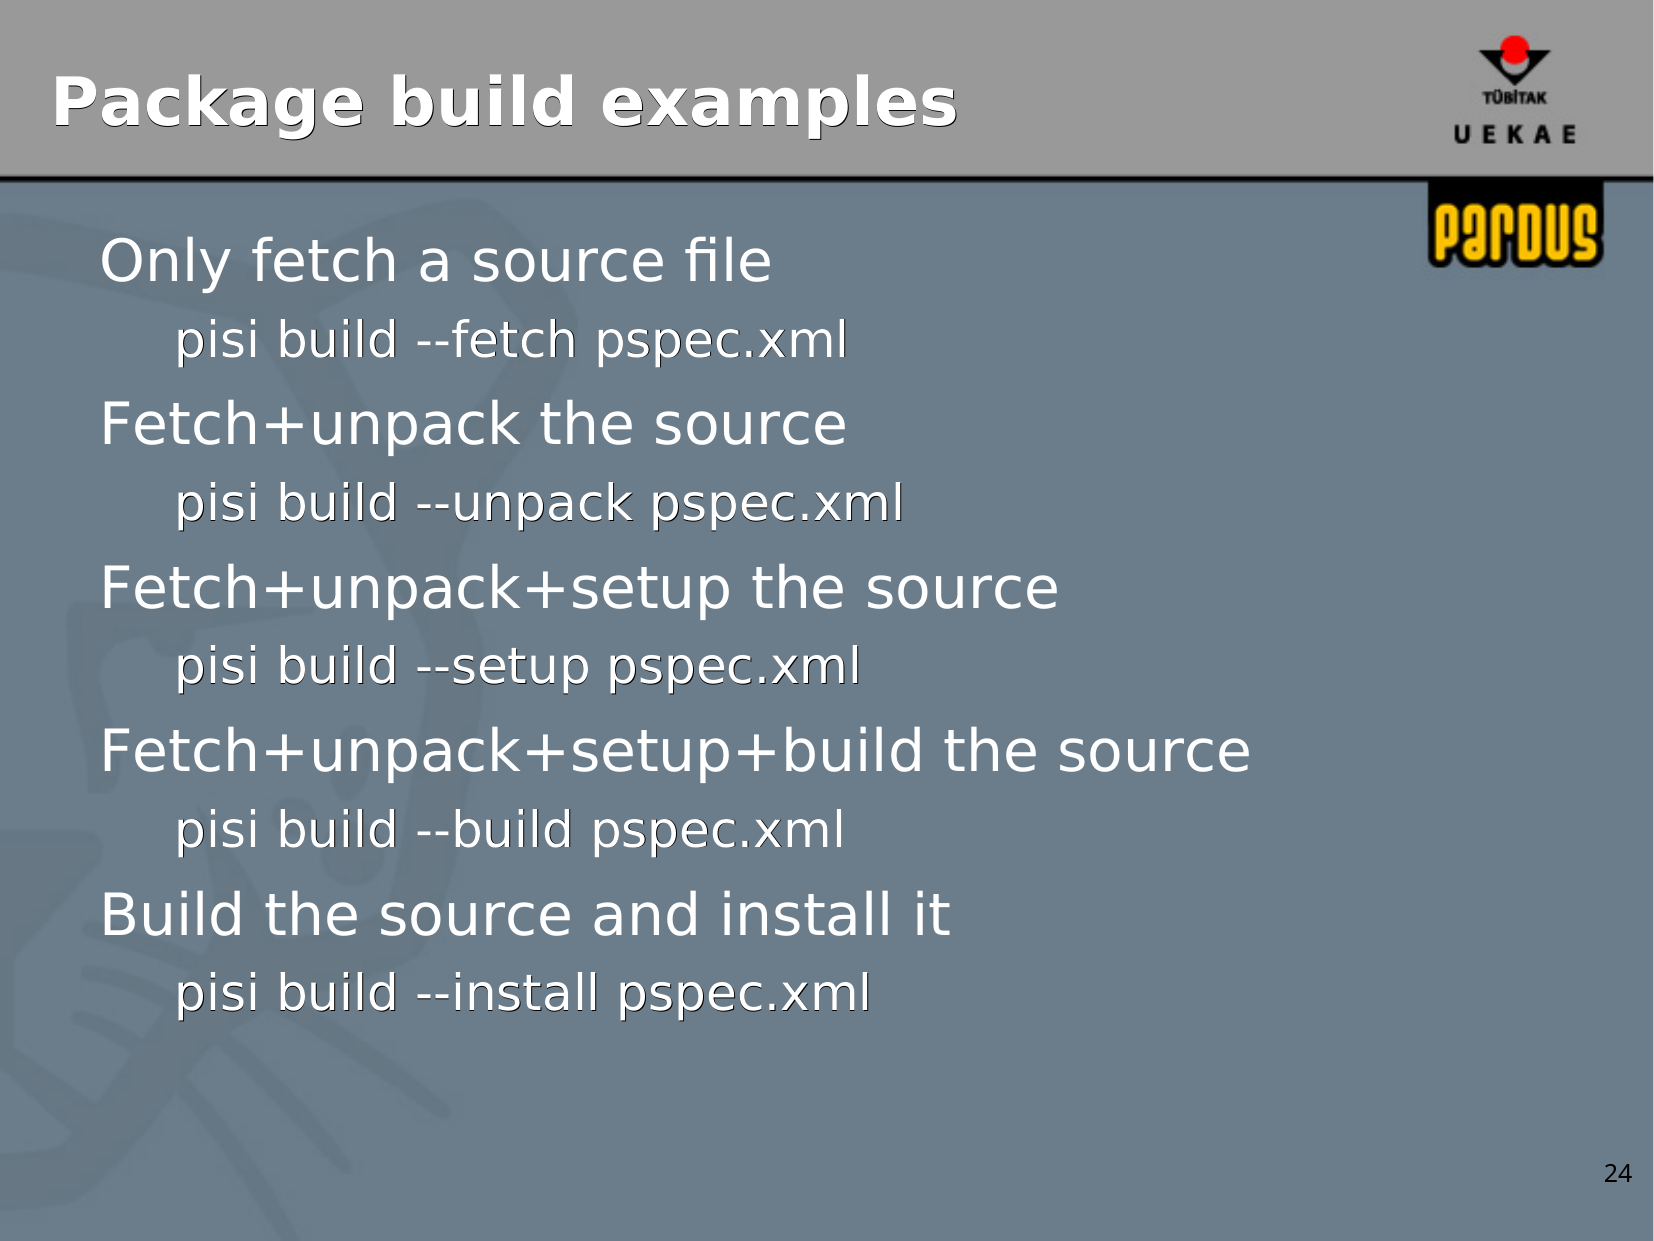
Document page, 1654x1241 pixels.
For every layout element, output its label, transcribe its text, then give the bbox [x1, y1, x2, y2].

list Only fetch a source file pisi build --fetch pspec.xml Fetch+unpack the source pisi build --unpack pspec.xml Fetch+unpack+setup the source pisi build --setup pspec.xml Fetch+unpack+setup+build the source pisi build --build pspec.xml Build the source and install it pisi build --install pspec.xml [84, 216, 1480, 1027]
picture [0, 0, 1654, 1241]
title Package build examples [35, 43, 1449, 158]
